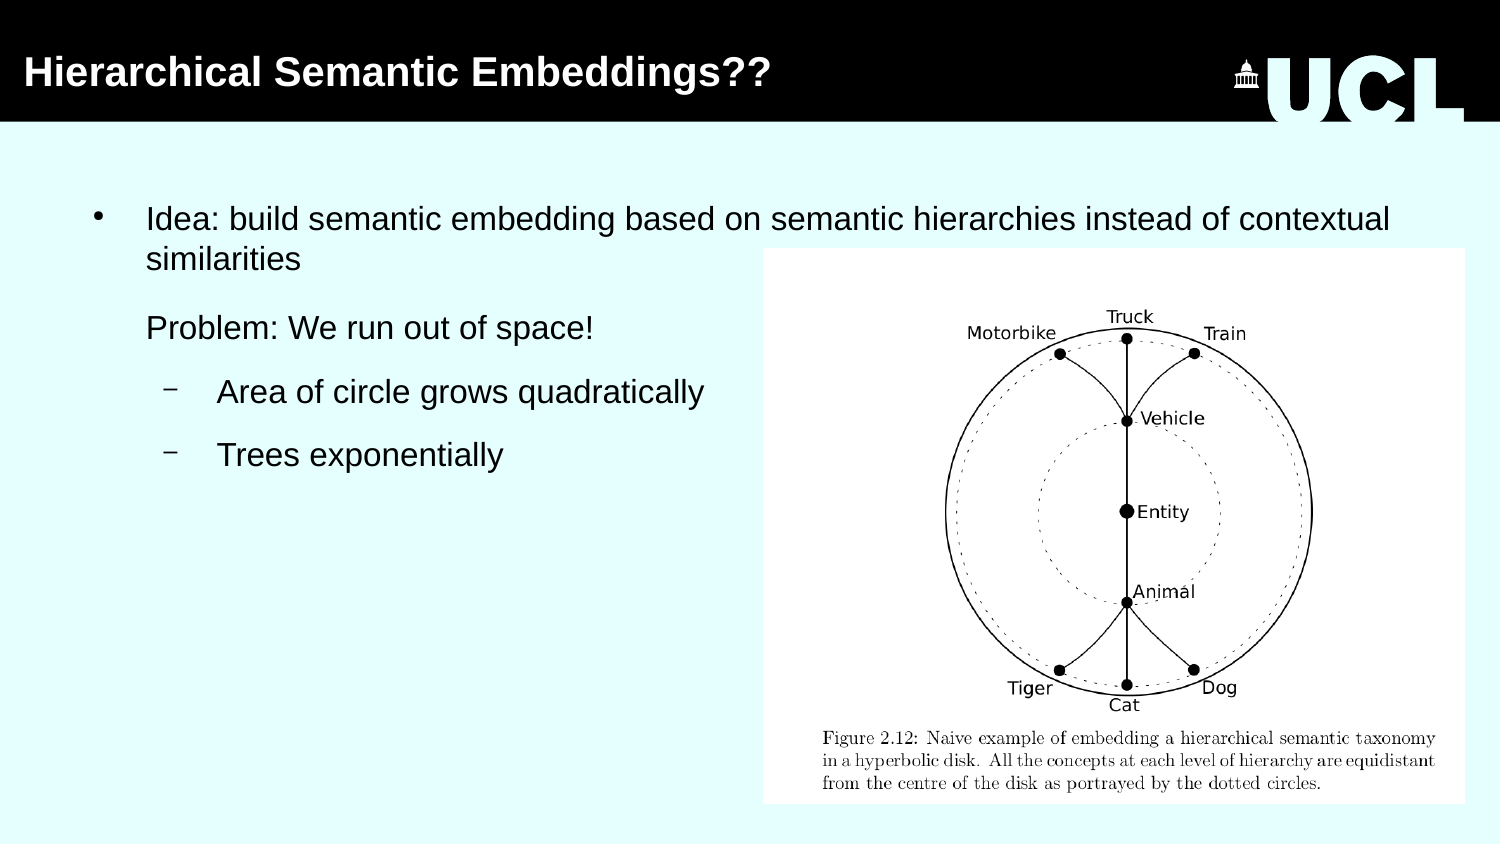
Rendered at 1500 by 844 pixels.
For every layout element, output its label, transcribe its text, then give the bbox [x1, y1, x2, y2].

text_box [0, 0, 1500, 122]
picture [763, 248, 1465, 804]
text_box Hierarchical Semantic Embeddings?? [23, 44, 773, 95]
picture [1234, 59, 1259, 88]
list Idea: build semantic embedding based on semantic hierarchies instead of contextual similarities Problem: We run out of space! Area of circle grows quadratically Trees exponentially [75, 197, 1425, 687]
